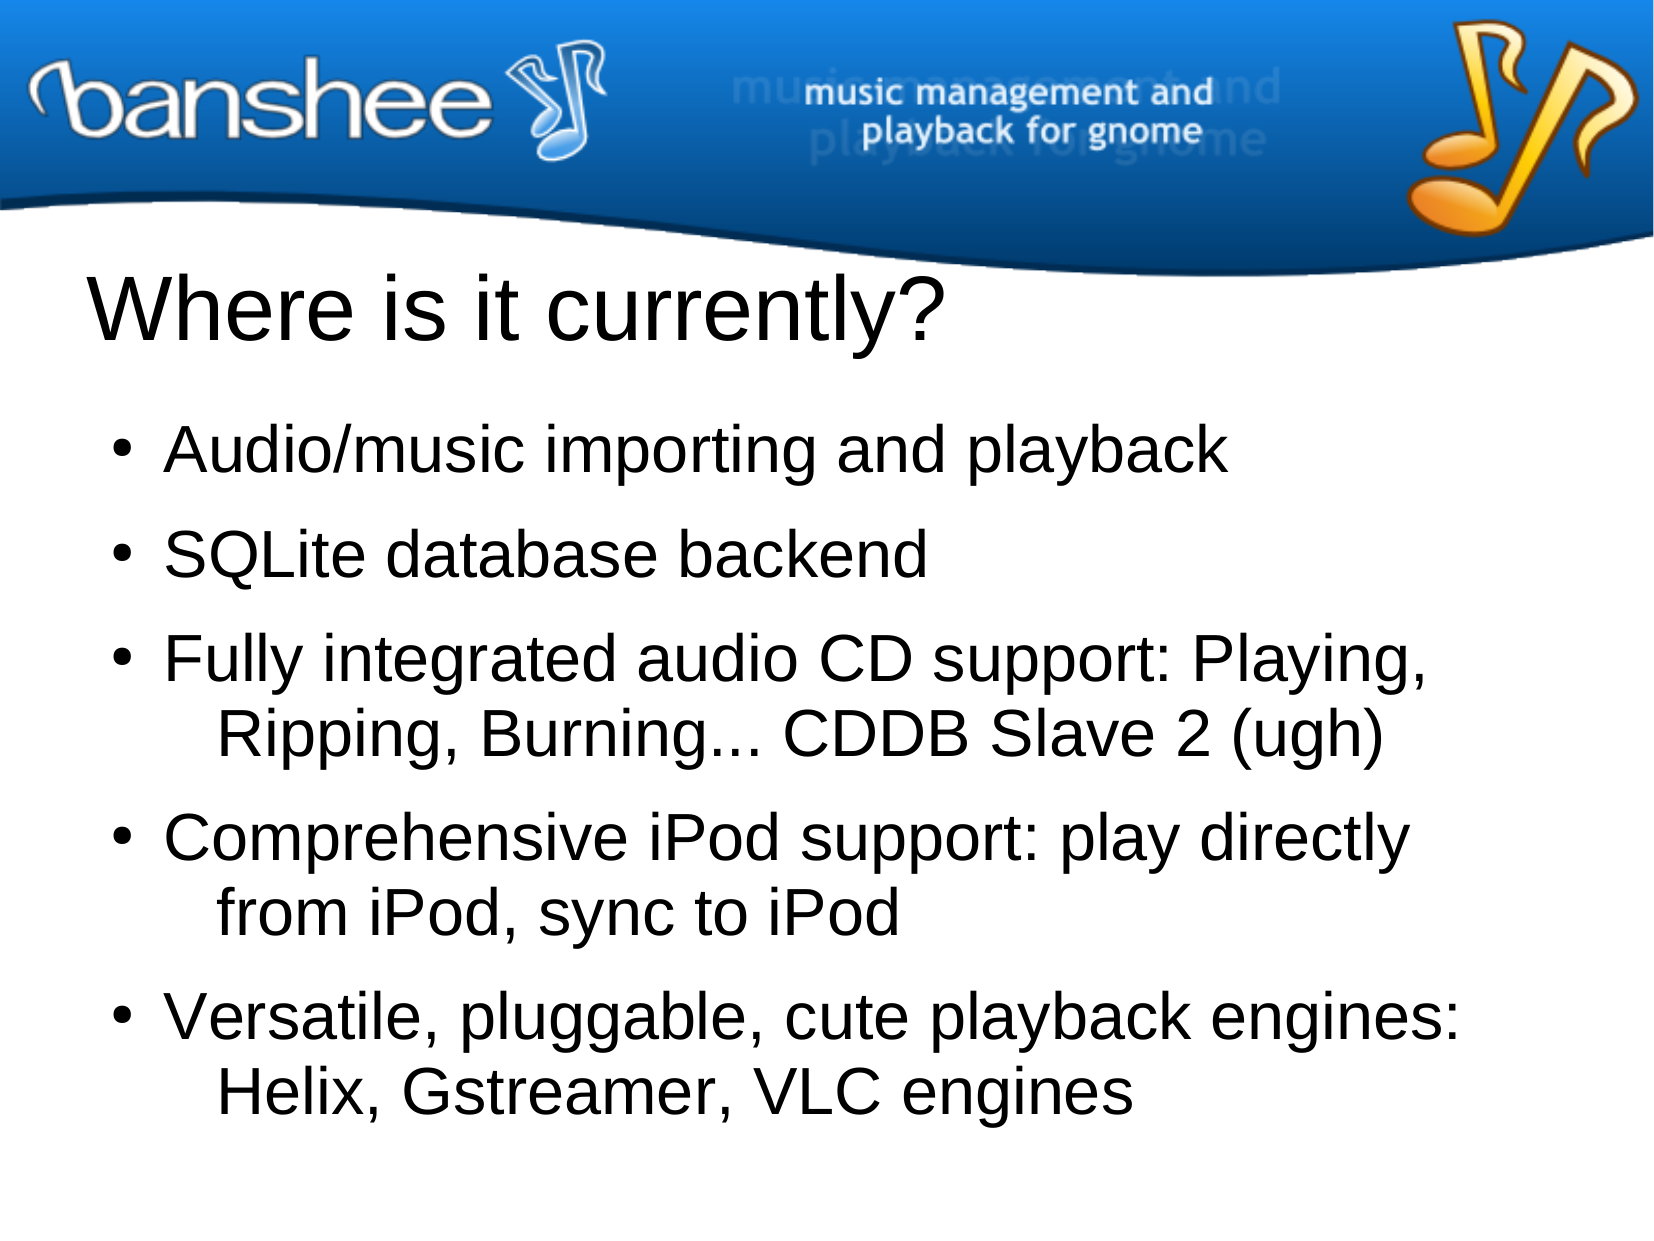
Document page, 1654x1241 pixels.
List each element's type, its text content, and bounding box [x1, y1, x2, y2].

list Audio/music importing and playback SQLite database backend Fully integrated audio CD support: Playing, Ripping, Burning... CDDB Slave 2 (ugh) Comprehensive iPod support: play directly from iPod, sync to iPod Versatile, pluggable, cute playback engines: Helix, Gstreamer, VLC engines [75, 412, 1564, 1231]
picture [0, 0, 1654, 290]
title Where is it currently? [86, 205, 1576, 413]
